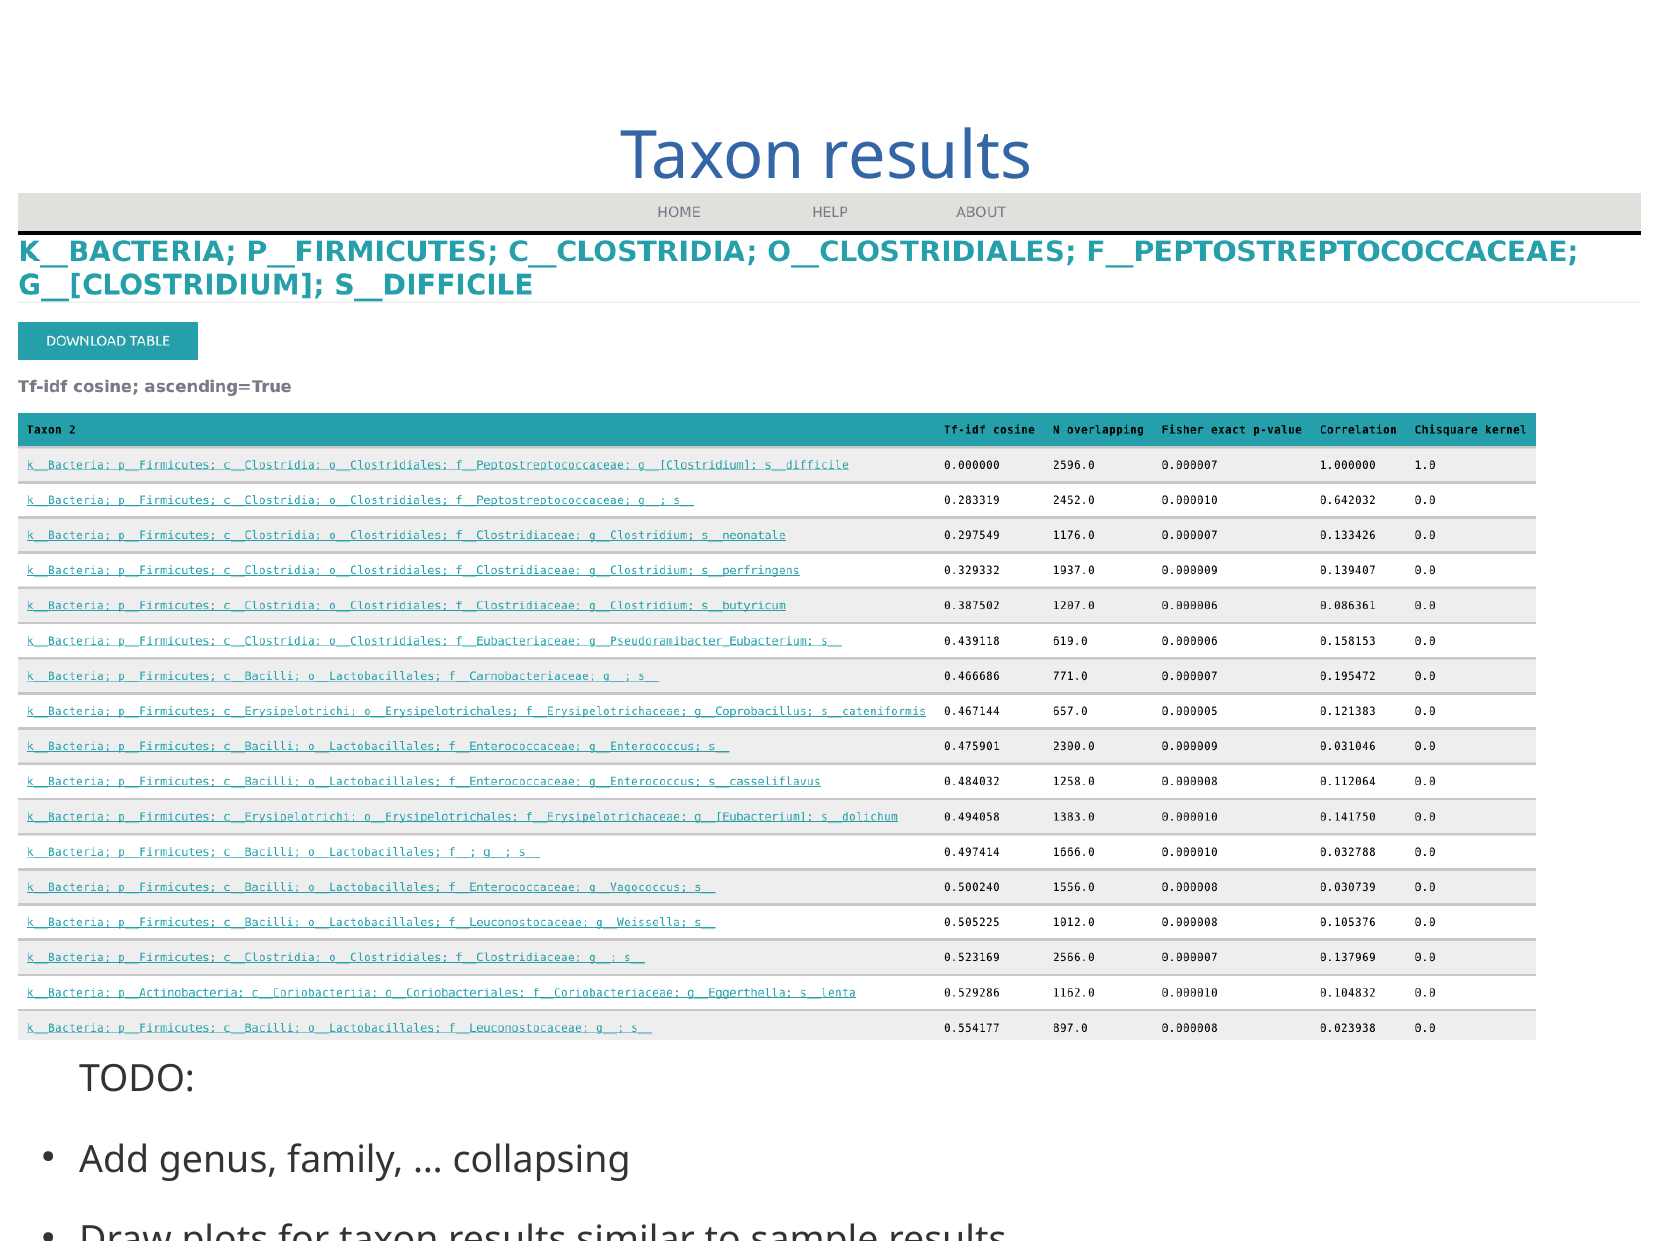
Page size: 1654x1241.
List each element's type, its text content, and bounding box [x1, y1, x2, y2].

title Taxon results [82, 49, 1571, 185]
list TODO: Add genus, family, … collapsing Draw plots for taxon results similar to sample results [24, 1051, 1486, 1241]
picture [0, 185, 1653, 1040]
